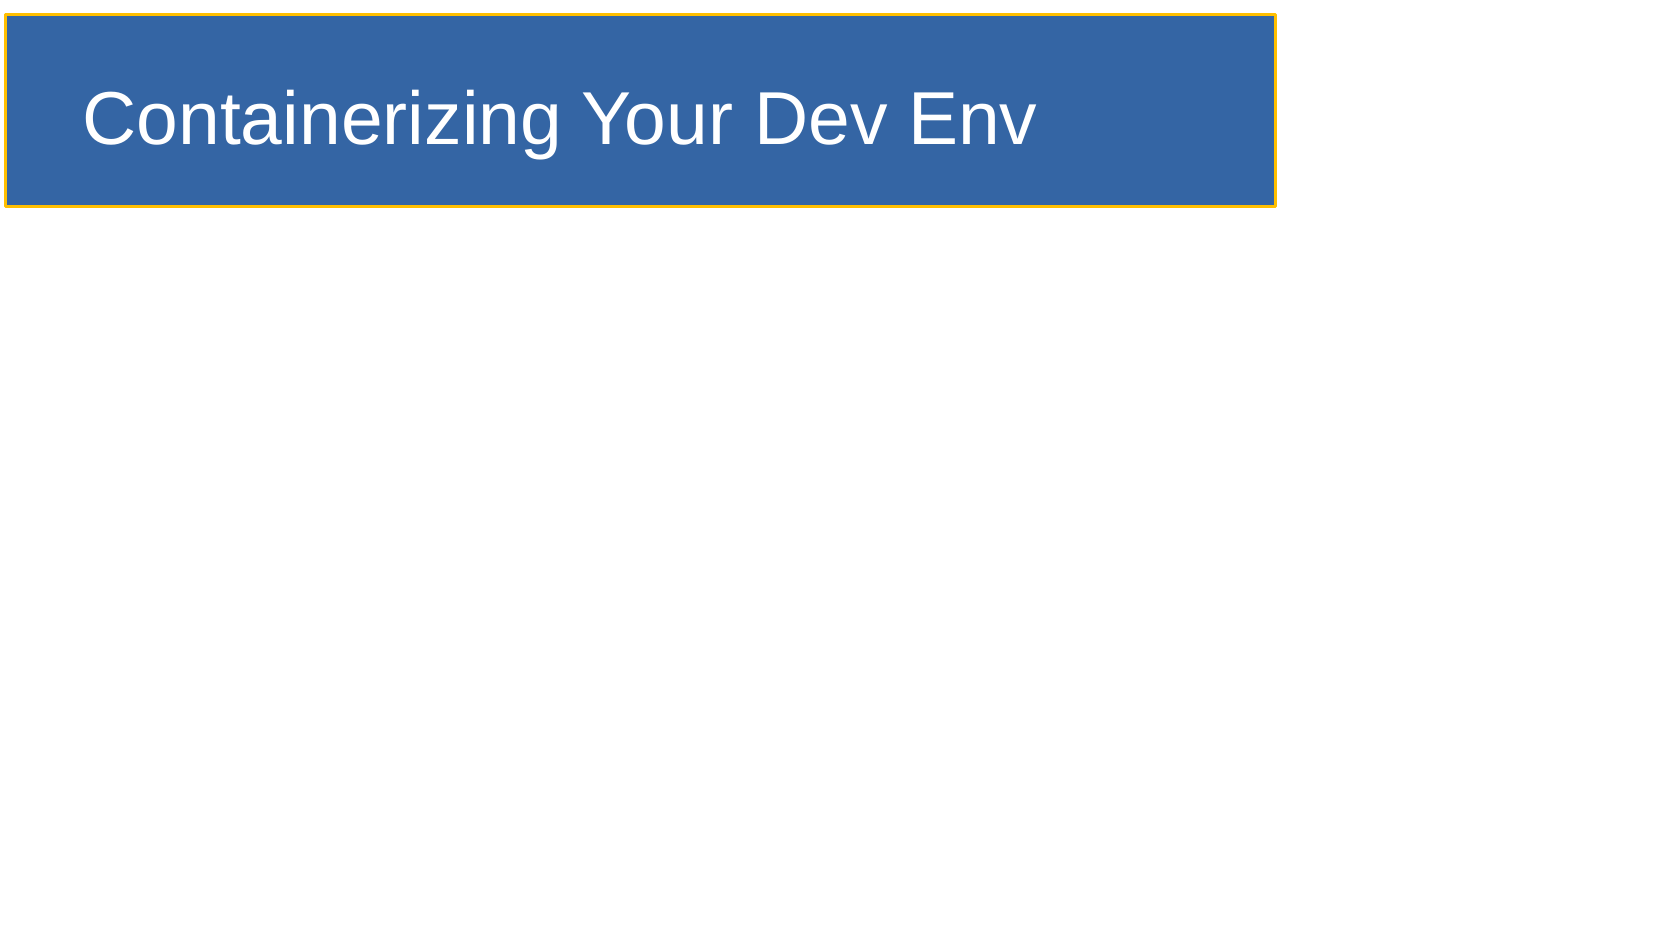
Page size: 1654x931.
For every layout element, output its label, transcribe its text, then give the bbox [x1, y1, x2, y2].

title Containerizing Your Dev Env [82, 44, 1235, 192]
